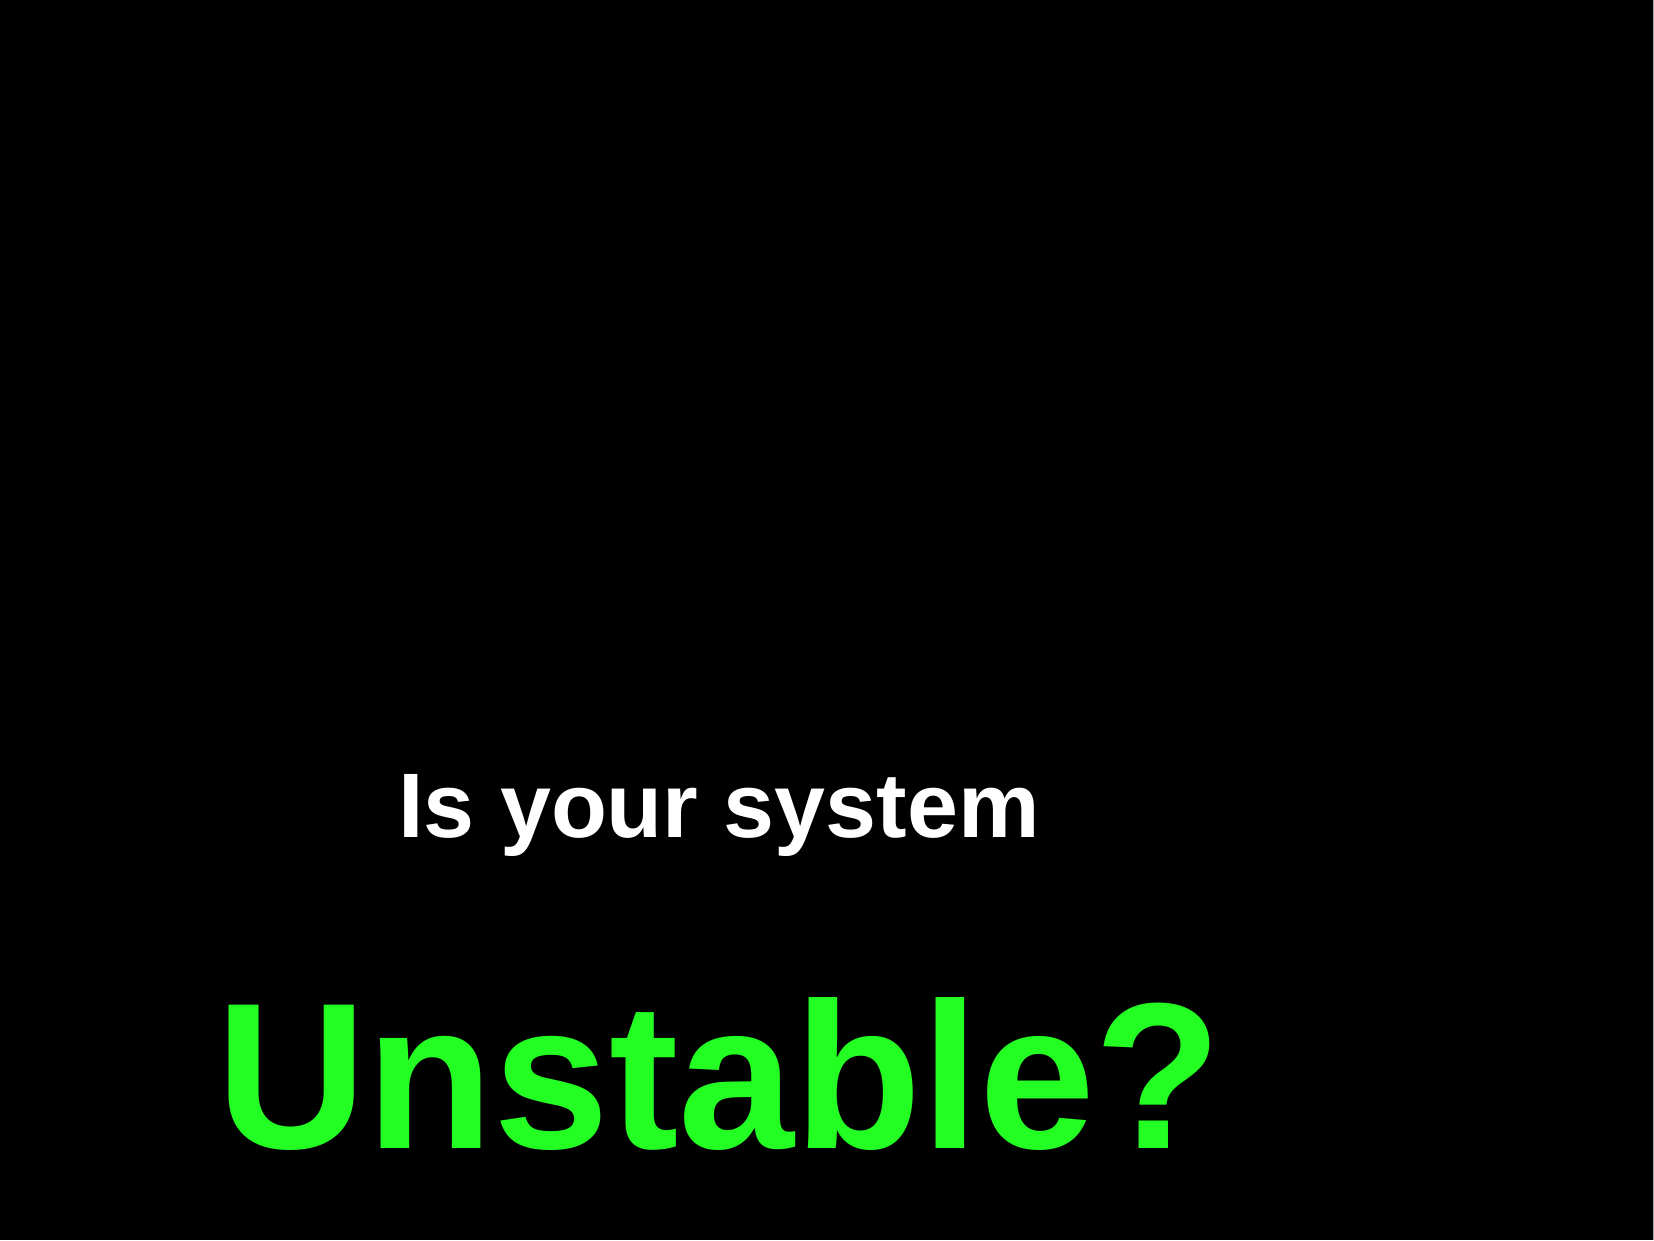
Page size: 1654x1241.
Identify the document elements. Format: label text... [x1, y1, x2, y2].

text_box Is your system Unstable? [201, 747, 1238, 1201]
